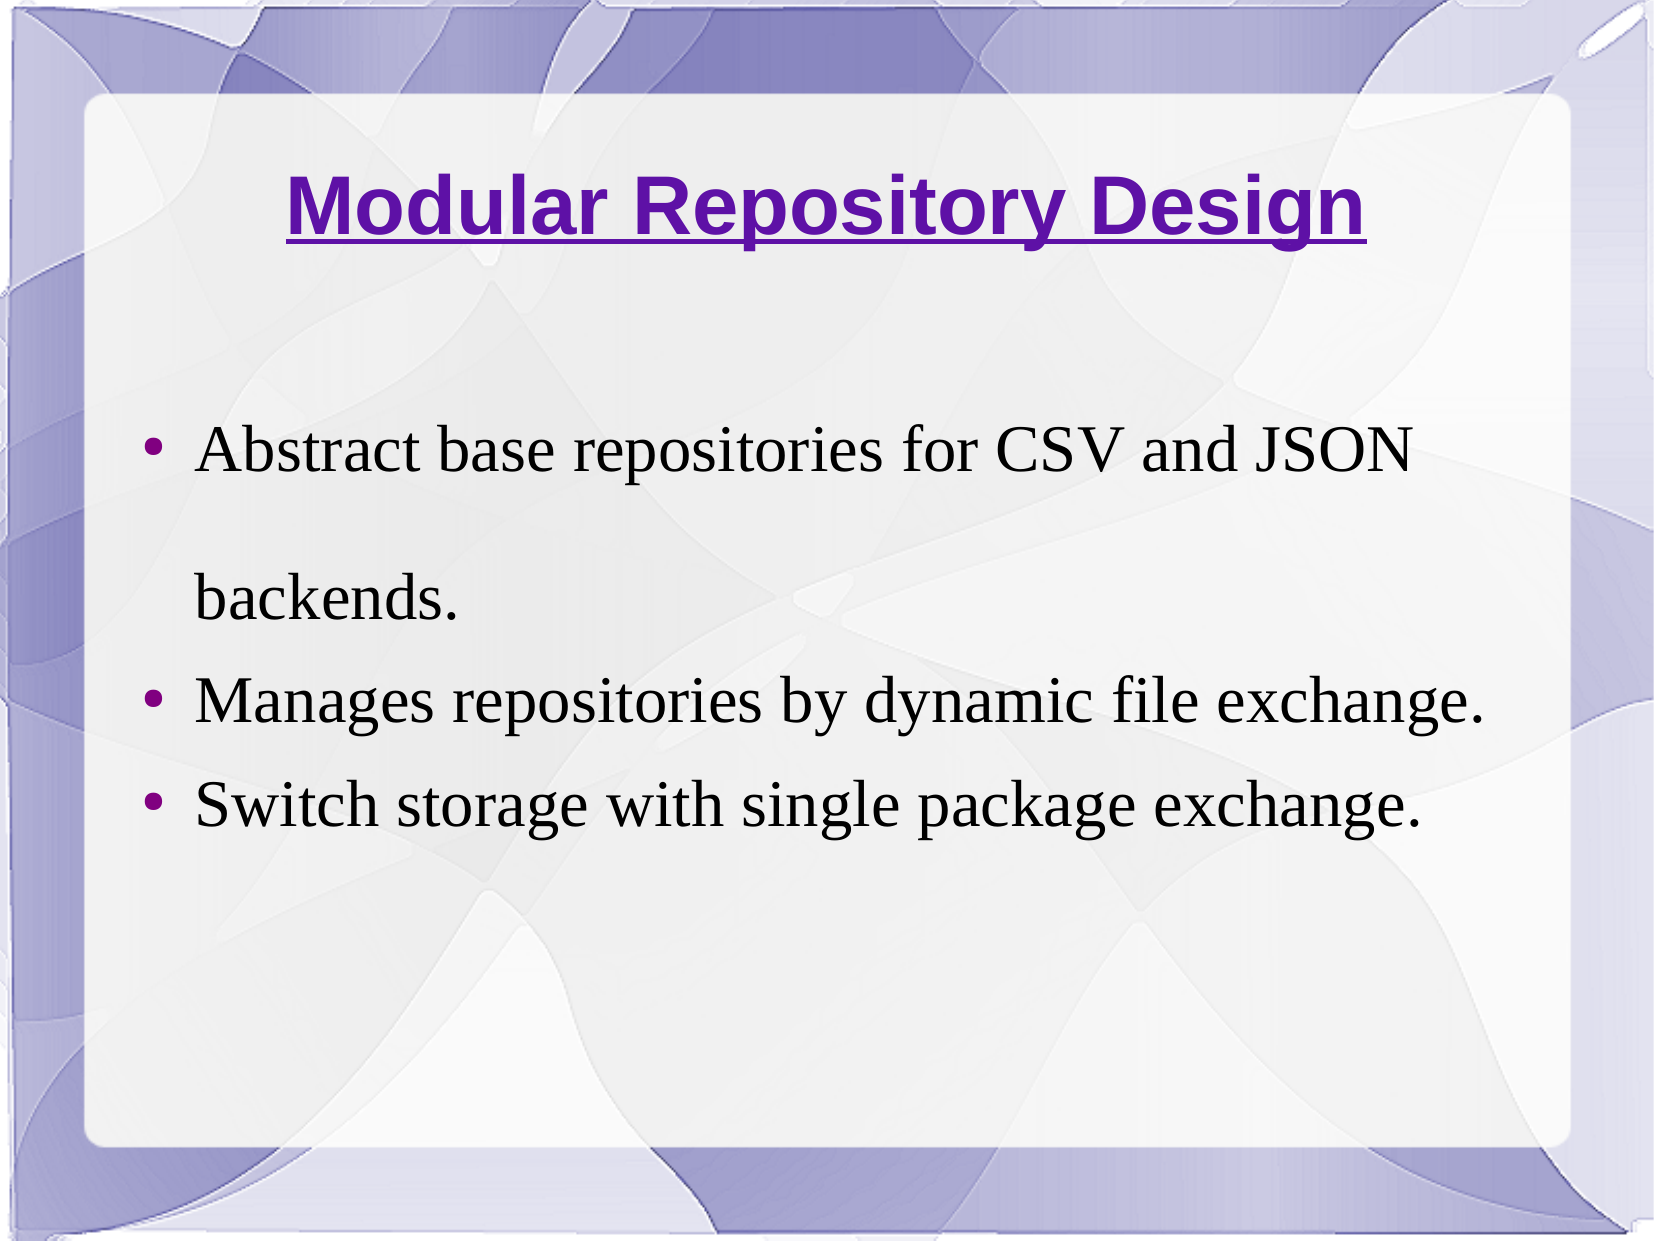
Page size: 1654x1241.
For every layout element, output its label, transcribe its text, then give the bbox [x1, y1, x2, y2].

list Abstract base repositories for CSV and JSON backends. Manages repositories by dynamic file exchange. Switch storage with single package exchange. [124, 337, 1518, 1057]
picture [0, 0, 1654, 1241]
title Modular Repository Design [82, 102, 1571, 310]
